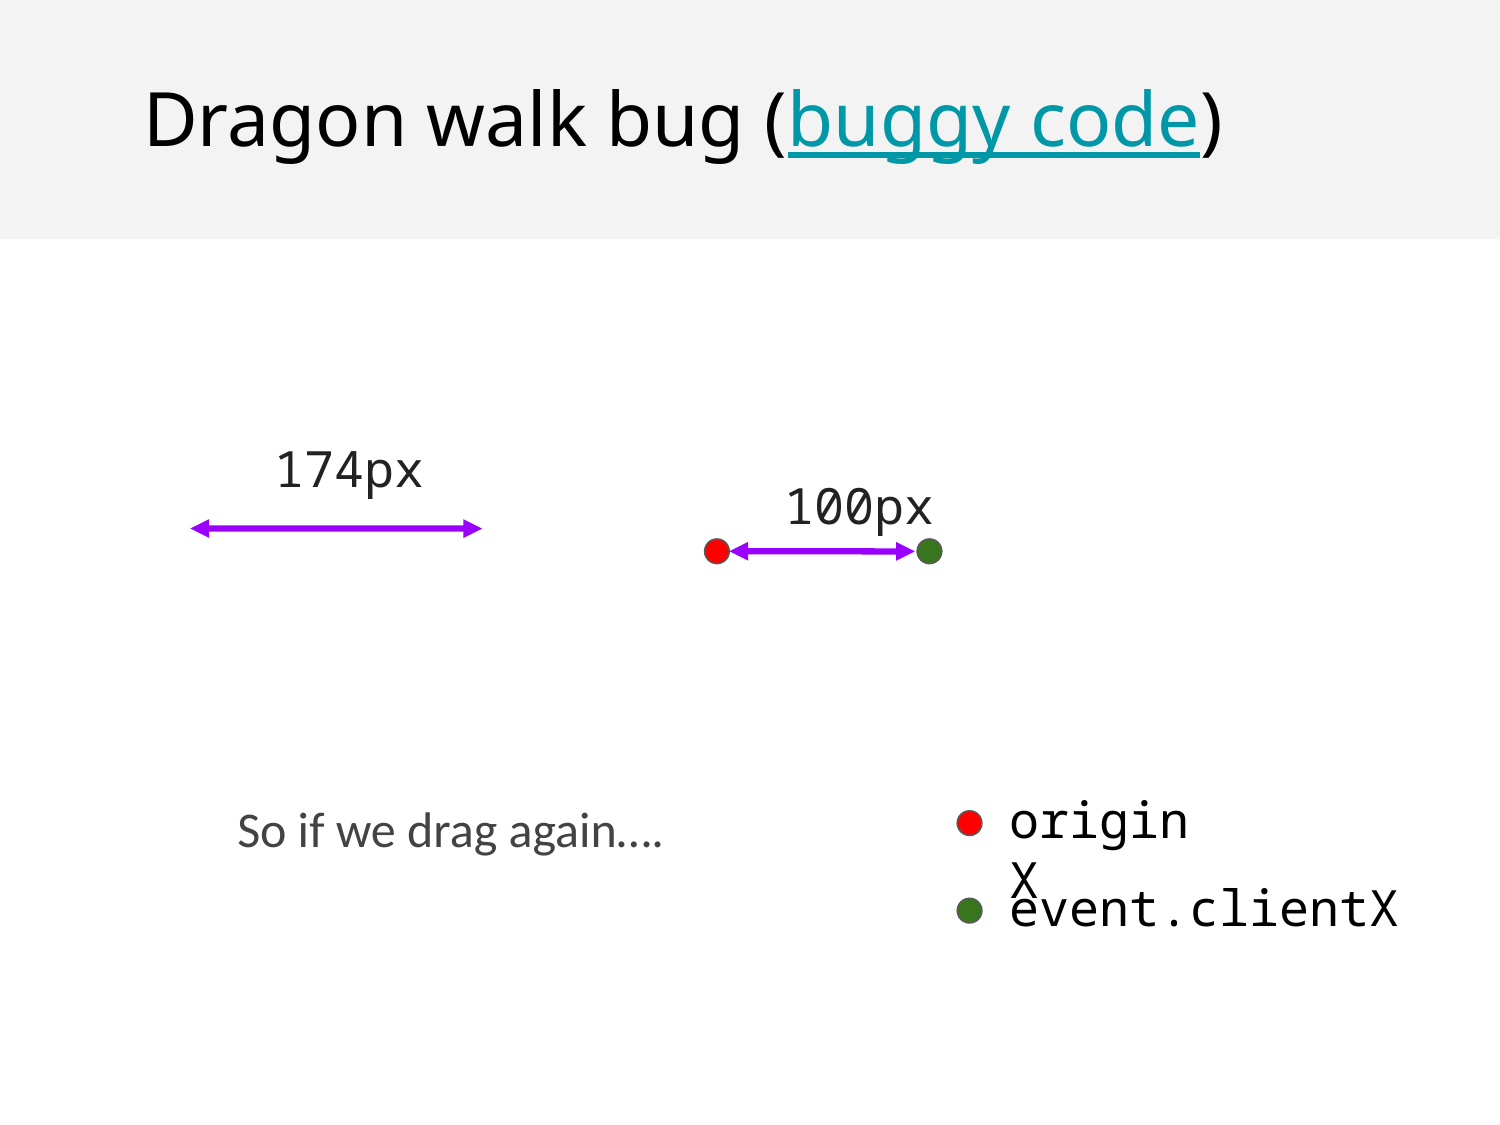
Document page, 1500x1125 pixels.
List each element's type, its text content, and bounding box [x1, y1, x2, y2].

text_box 100px [851, 492, 864, 510]
text_box [917, 538, 942, 564]
text_box 100px [769, 459, 980, 510]
text_box 100px [821, 492, 834, 510]
text_box 174px [372, 463, 387, 473]
text_box 100px [882, 500, 897, 510]
picture [191, 344, 1248, 710]
text_box originX [994, 773, 1229, 861]
text_box [704, 538, 730, 564]
text_box 174px [259, 422, 470, 473]
text_box [957, 898, 982, 923]
text_box 174px [342, 457, 352, 473]
list So if we drag again…. [222, 773, 787, 986]
title Dragon walk bug (buggy code) [128, 56, 1372, 183]
text_box event.clientX [994, 861, 1432, 1002]
text_box [957, 810, 982, 836]
